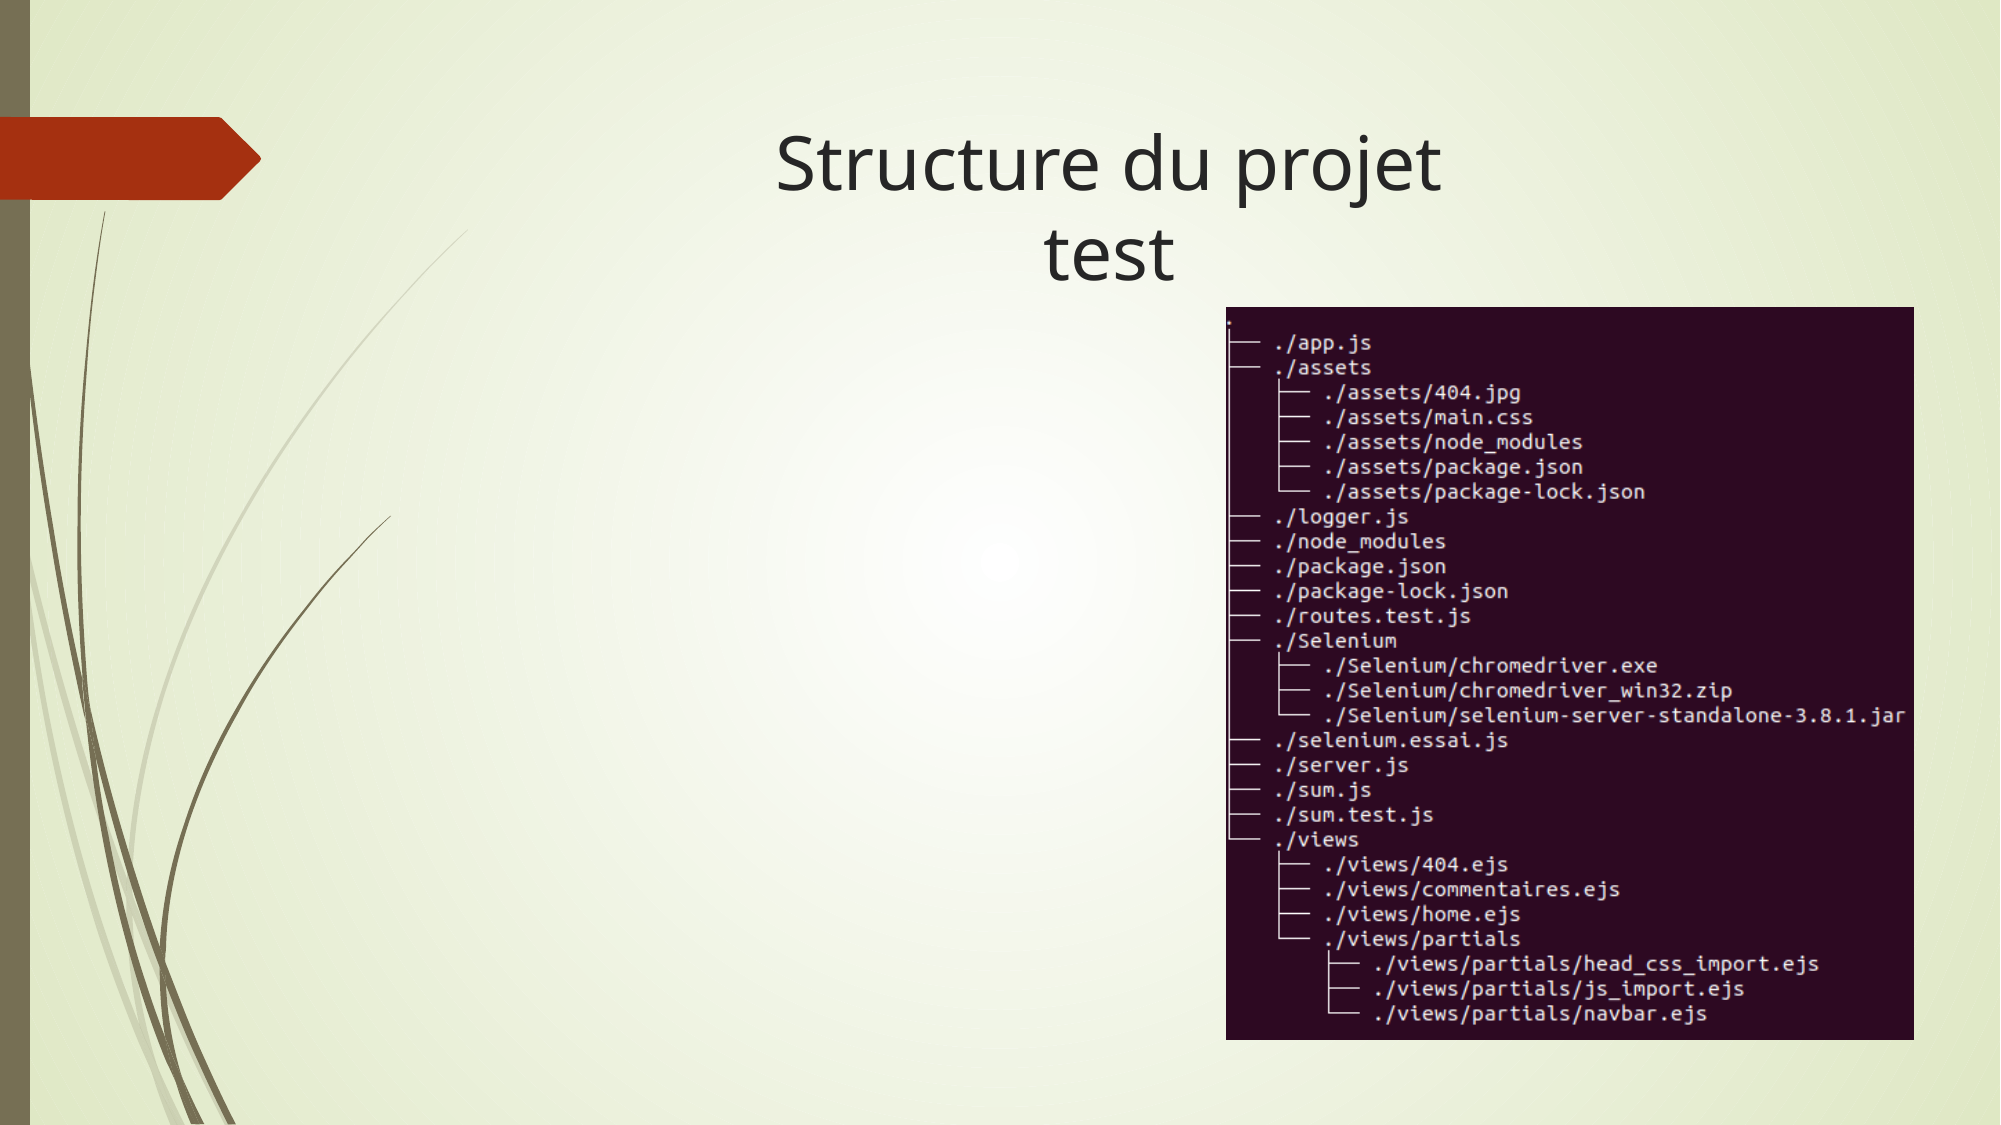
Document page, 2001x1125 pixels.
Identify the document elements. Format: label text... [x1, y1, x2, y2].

title Structure du projet test [378, 108, 1841, 319]
picture [1226, 307, 1914, 1040]
